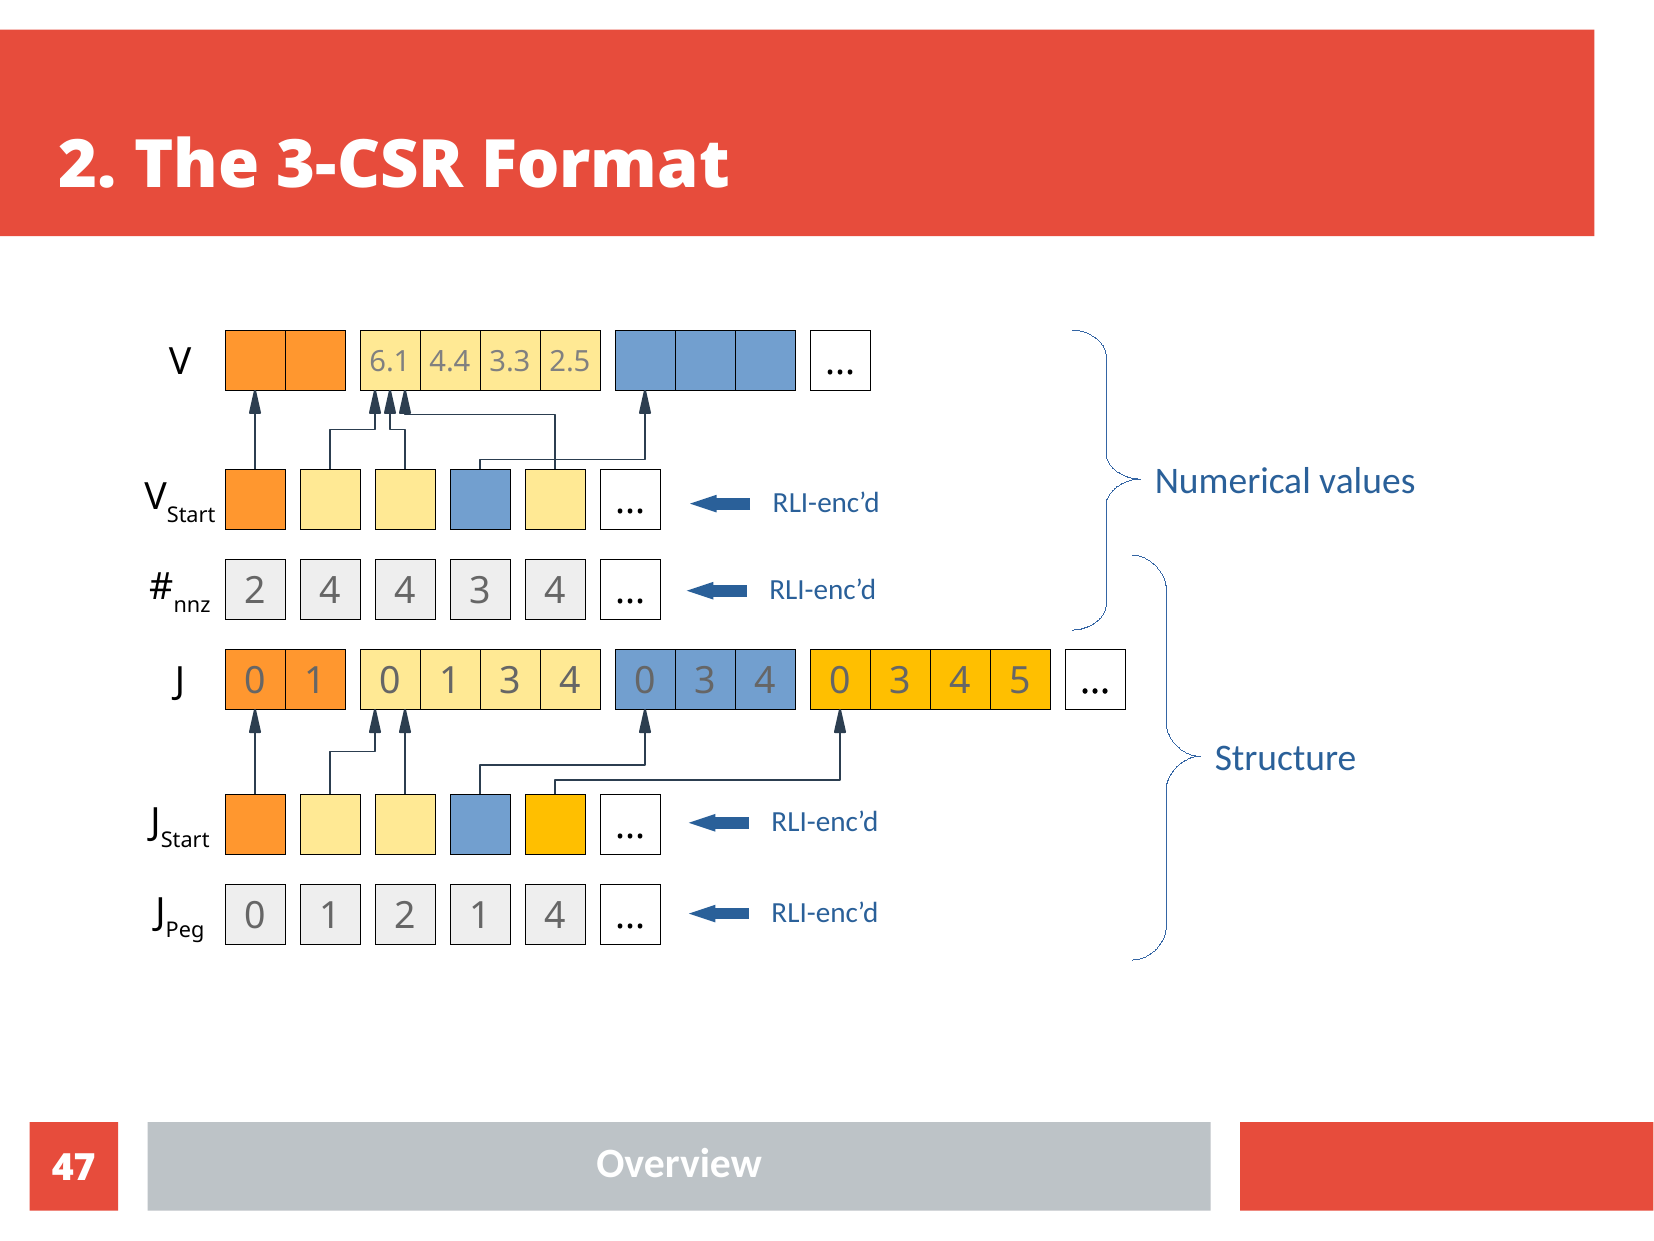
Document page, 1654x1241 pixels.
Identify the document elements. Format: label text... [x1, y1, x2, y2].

text_box RLI-enc’d [736, 475, 917, 536]
text_box 4.4 [420, 330, 480, 391]
text_box 3 [450, 559, 511, 620]
text_box [450, 794, 511, 855]
text_box Numerical values [1140, 457, 1486, 511]
text_box VStart [150, 469, 211, 530]
text_box 2 [225, 559, 286, 620]
text_box 0 [810, 649, 870, 710]
text_box [450, 469, 511, 530]
text_box 4 [930, 649, 990, 710]
text_box 3 [675, 649, 735, 710]
text_box #nnz [150, 559, 211, 620]
text_box 4 [375, 559, 436, 620]
text_box 4 [735, 649, 796, 710]
text_box JPeg [150, 884, 211, 945]
text_box V [150, 330, 211, 391]
text_box RLI-enc’d [735, 885, 916, 946]
text_box [525, 469, 586, 530]
text_box RLI-enc’d [732, 562, 913, 623]
text_box [300, 469, 361, 530]
text_box 4 [525, 884, 586, 945]
text_box [615, 330, 796, 391]
text_box ... [600, 884, 661, 945]
text_box 2.5 [540, 330, 601, 391]
text_box 3 [480, 649, 540, 710]
text_box ... [600, 559, 661, 620]
text_box ... [1065, 649, 1126, 710]
text_box 0 [225, 884, 286, 945]
text_box JStart [150, 794, 211, 855]
text_box 0 [360, 649, 420, 710]
text_box 1 [450, 884, 511, 945]
text_box ... [600, 794, 661, 855]
text_box 6.1 [360, 330, 420, 391]
text_box [225, 794, 286, 855]
text_box 2 [375, 884, 436, 945]
text_box [300, 794, 361, 855]
text_box 4 [300, 559, 361, 620]
text_box 3.3 [480, 330, 540, 391]
text_box Overview [150, 1125, 1208, 1210]
text_box [225, 469, 286, 530]
title 2. The 3-CSR Format [59, 59, 1595, 207]
text_box [375, 469, 436, 530]
text_box 1 [300, 884, 361, 945]
text_box [375, 794, 436, 855]
text_box J [150, 649, 211, 710]
text_box ... [810, 330, 871, 391]
text_box 0 [615, 649, 675, 710]
text_box 1 [420, 649, 480, 710]
text_box RLI-enc’d [735, 794, 916, 855]
text_box Structure [1200, 735, 1546, 788]
text_box ... [600, 469, 661, 530]
text_box 4 [540, 649, 601, 710]
text_box 1 [285, 649, 346, 710]
text_box 4 [525, 559, 586, 620]
text_box [525, 794, 586, 855]
text_box 5 [990, 649, 1051, 710]
text_box 3 [870, 649, 930, 710]
text_box 0 [225, 649, 285, 710]
text_box [225, 330, 346, 391]
